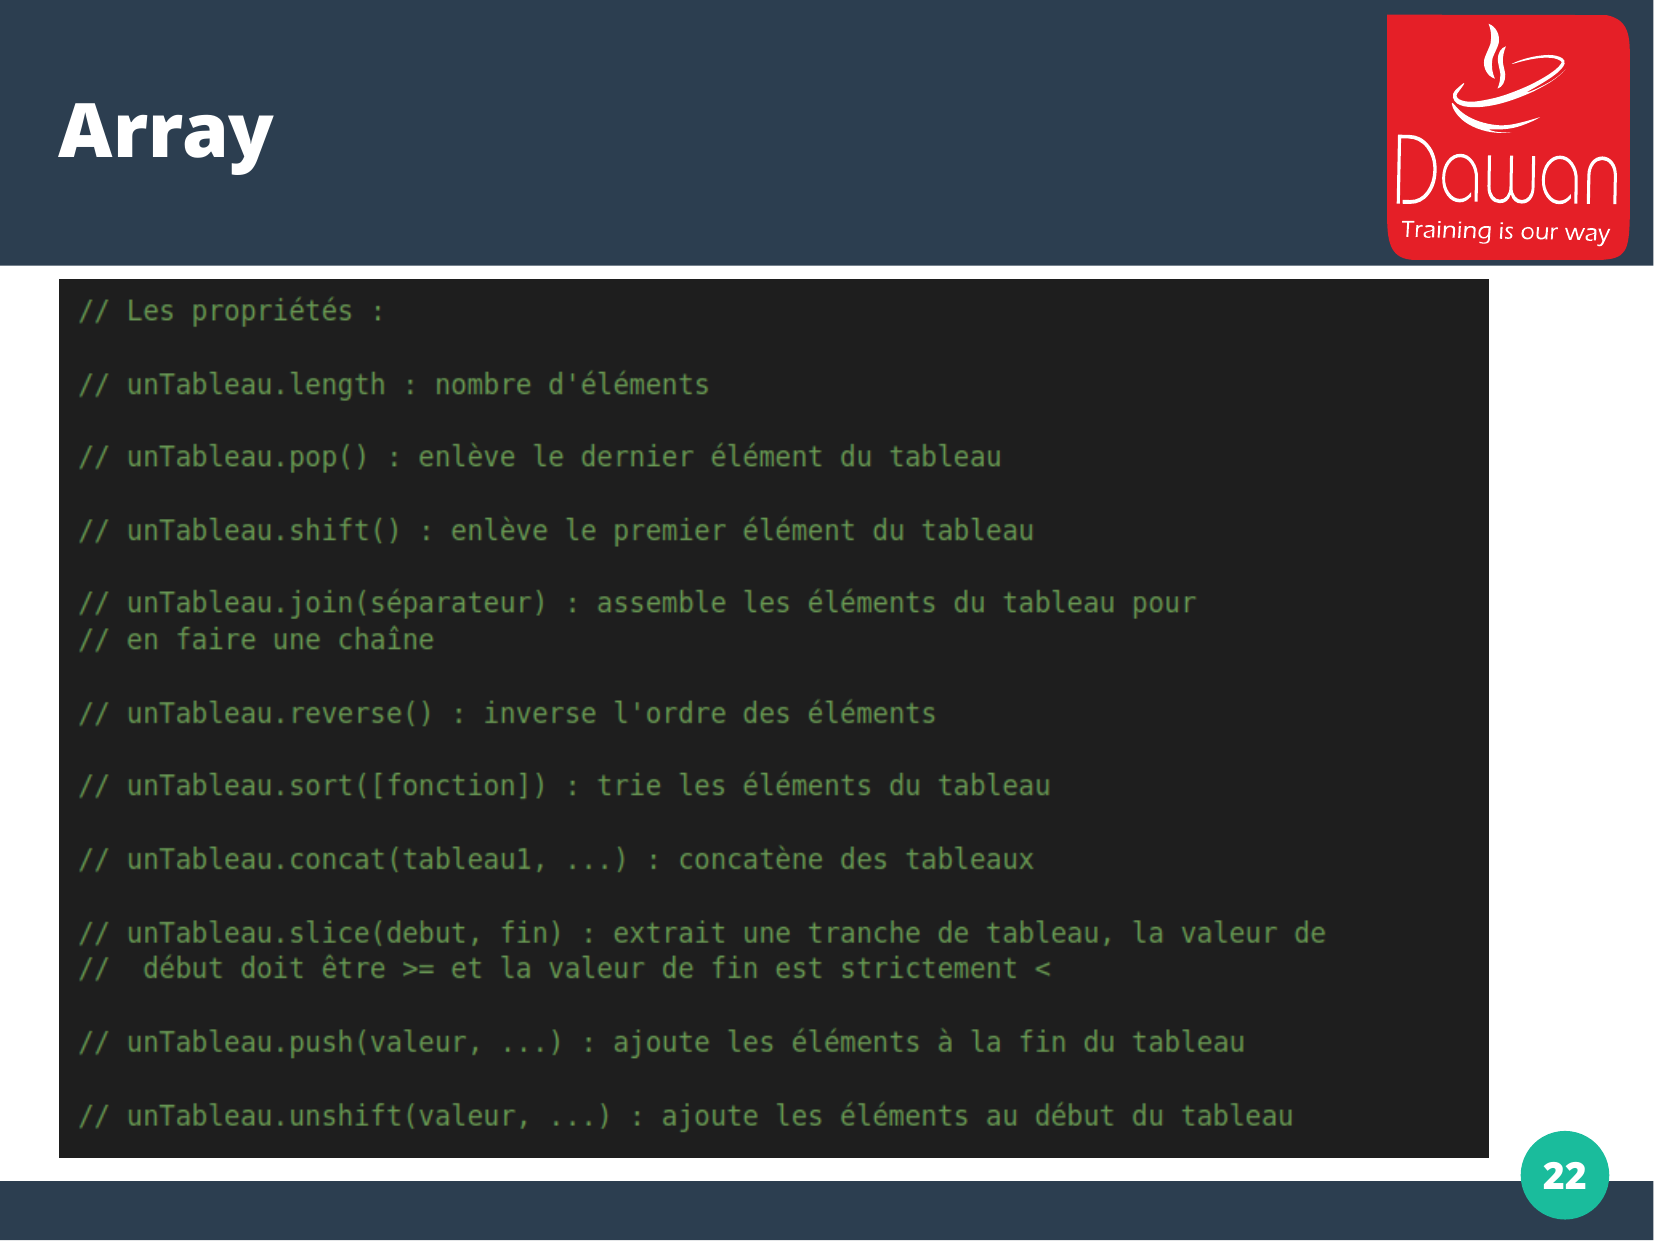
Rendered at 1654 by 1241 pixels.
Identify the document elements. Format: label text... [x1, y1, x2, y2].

picture [59, 279, 1489, 1158]
title Array [59, 49, 1387, 207]
picture [1387, 14, 1630, 260]
